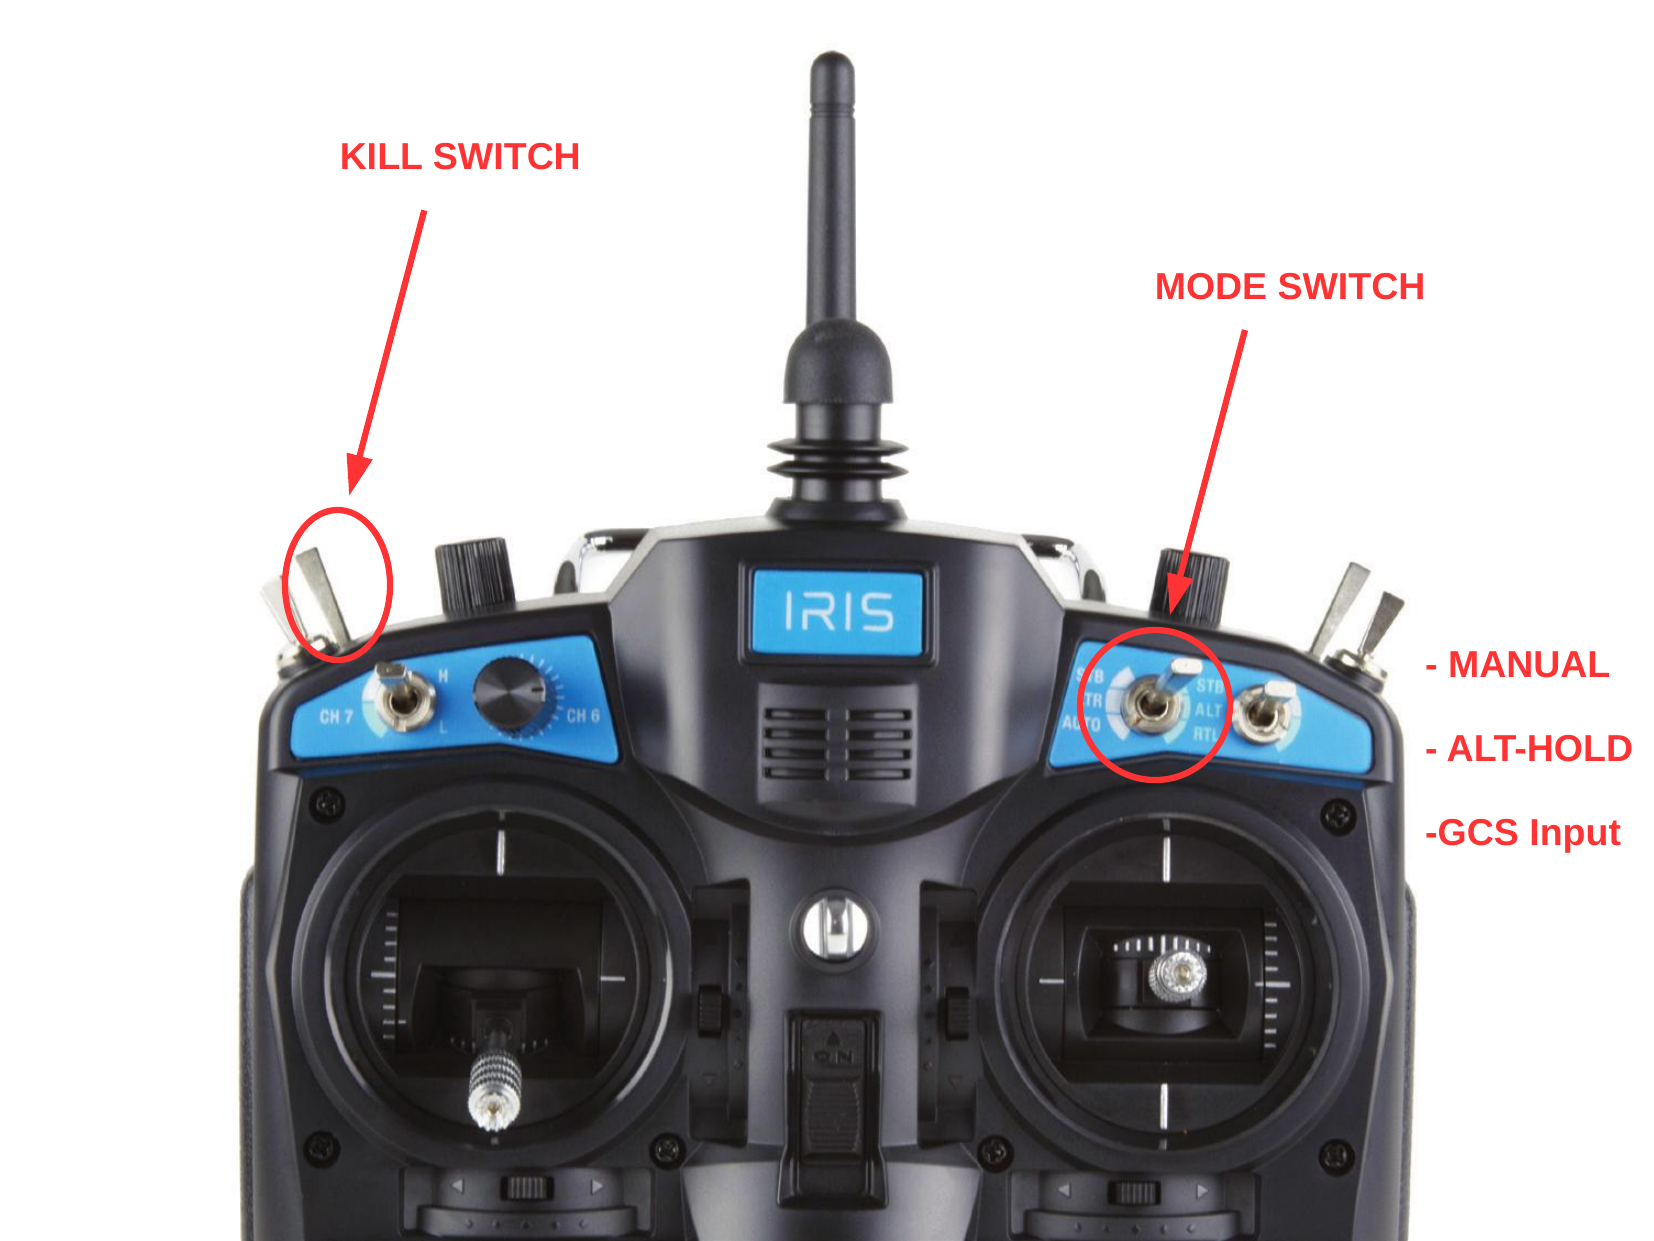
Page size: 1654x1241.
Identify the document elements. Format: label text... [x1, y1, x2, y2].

picture [82, 0, 1575, 1241]
text_box MODE SWITCH [1140, 258, 1501, 316]
text_box KILL SWITCH [325, 128, 686, 186]
text_box - MANUAL - ALT-HOLD -GCS Input [1410, 636, 1654, 889]
